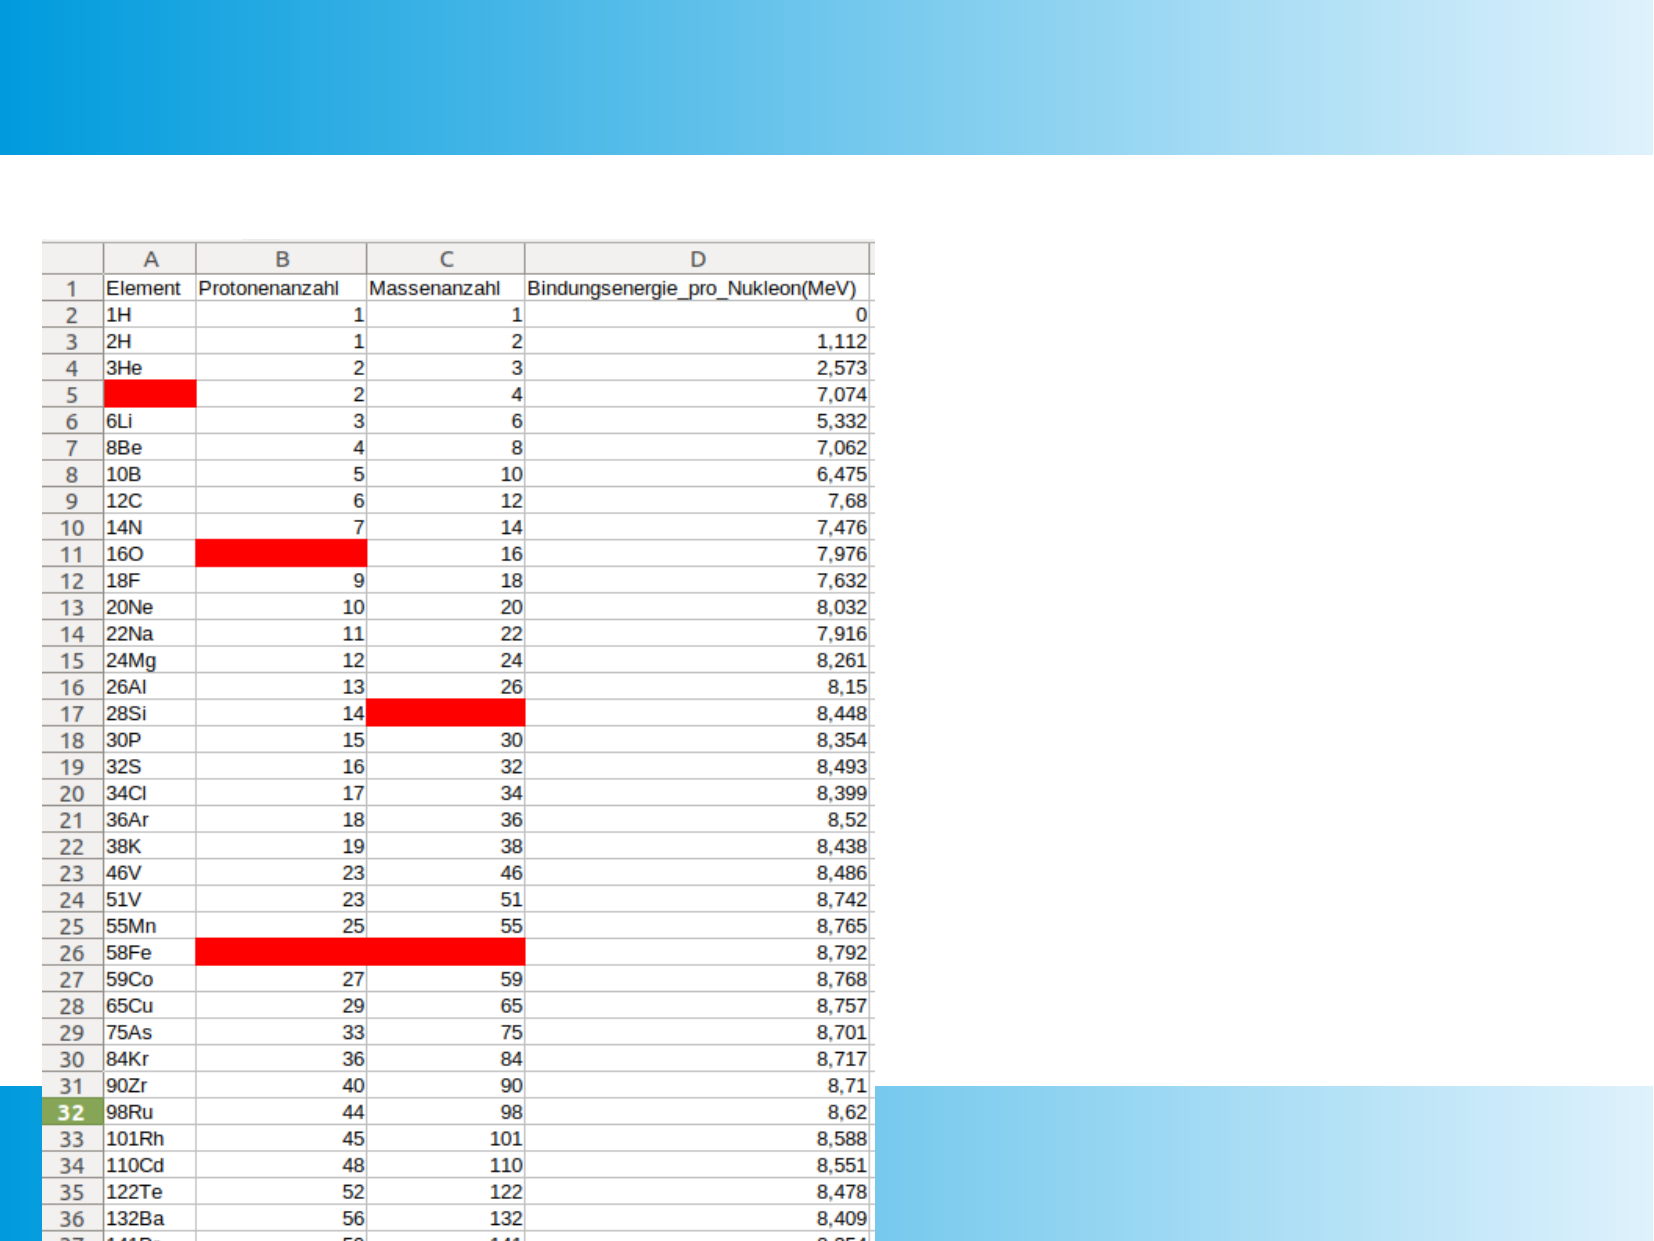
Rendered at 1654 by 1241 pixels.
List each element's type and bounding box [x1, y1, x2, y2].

picture [42, 239, 875, 1241]
